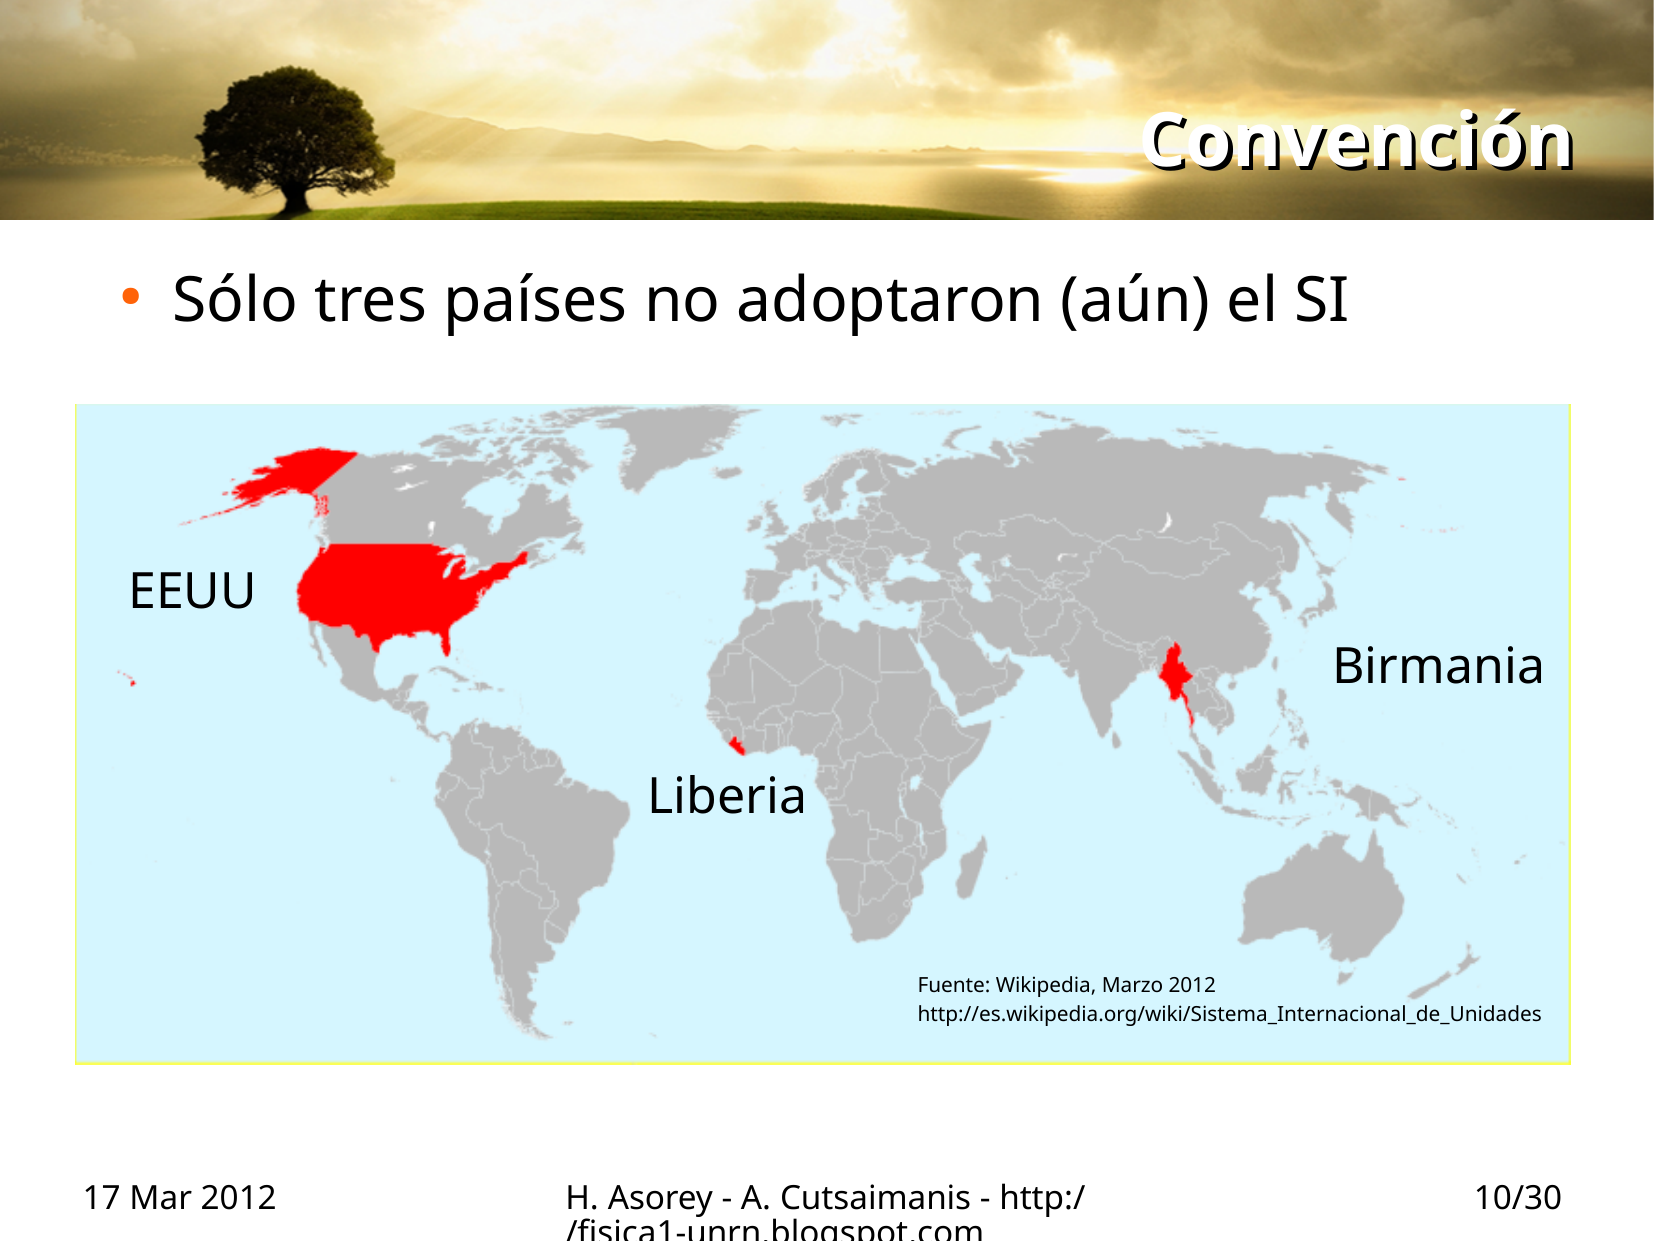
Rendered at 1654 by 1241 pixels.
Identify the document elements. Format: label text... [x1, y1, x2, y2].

title Convención [86, 49, 1576, 226]
text_box EEUU [110, 544, 286, 631]
picture [75, 404, 1571, 1066]
list Sólo tres países no adoptaron (aún) el SI [101, 255, 1591, 355]
text_box Fuente: Wikipedia, Marzo 2012 http://es.wikipedia.org/wiki/Sistema_Internacional_de_Unidades [900, 960, 1521, 1036]
text_box Liberia [630, 750, 816, 836]
picture [0, 0, 1654, 220]
text_box Birmania [1314, 619, 1548, 706]
